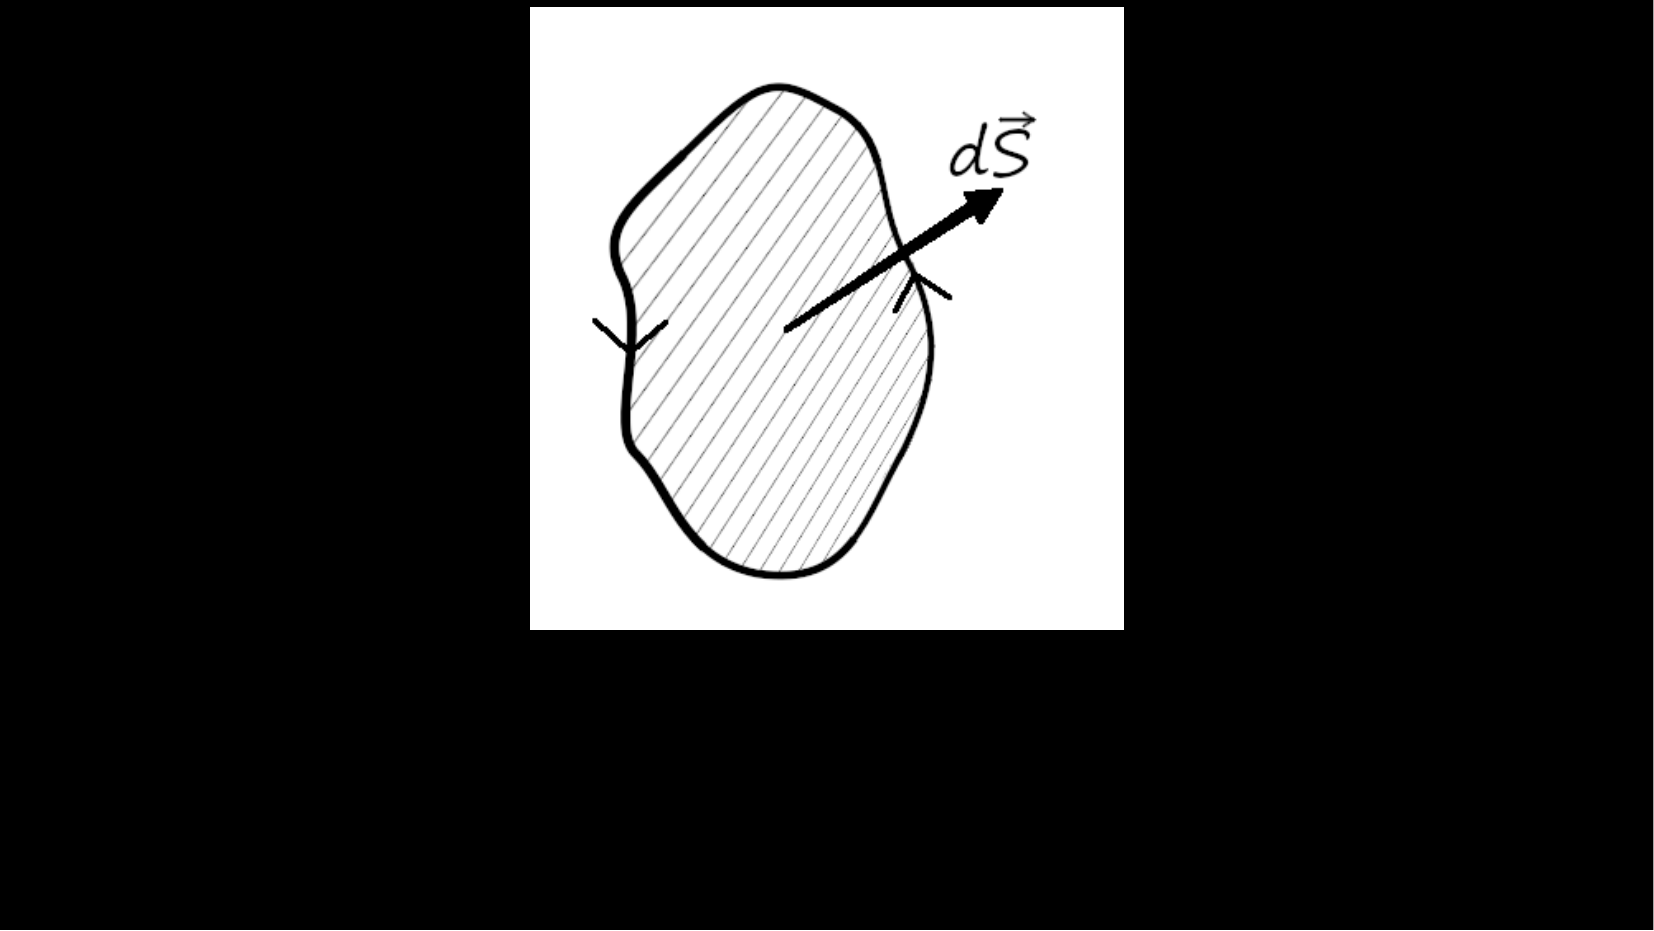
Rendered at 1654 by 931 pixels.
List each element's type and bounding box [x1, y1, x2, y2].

picture [530, 7, 1124, 631]
